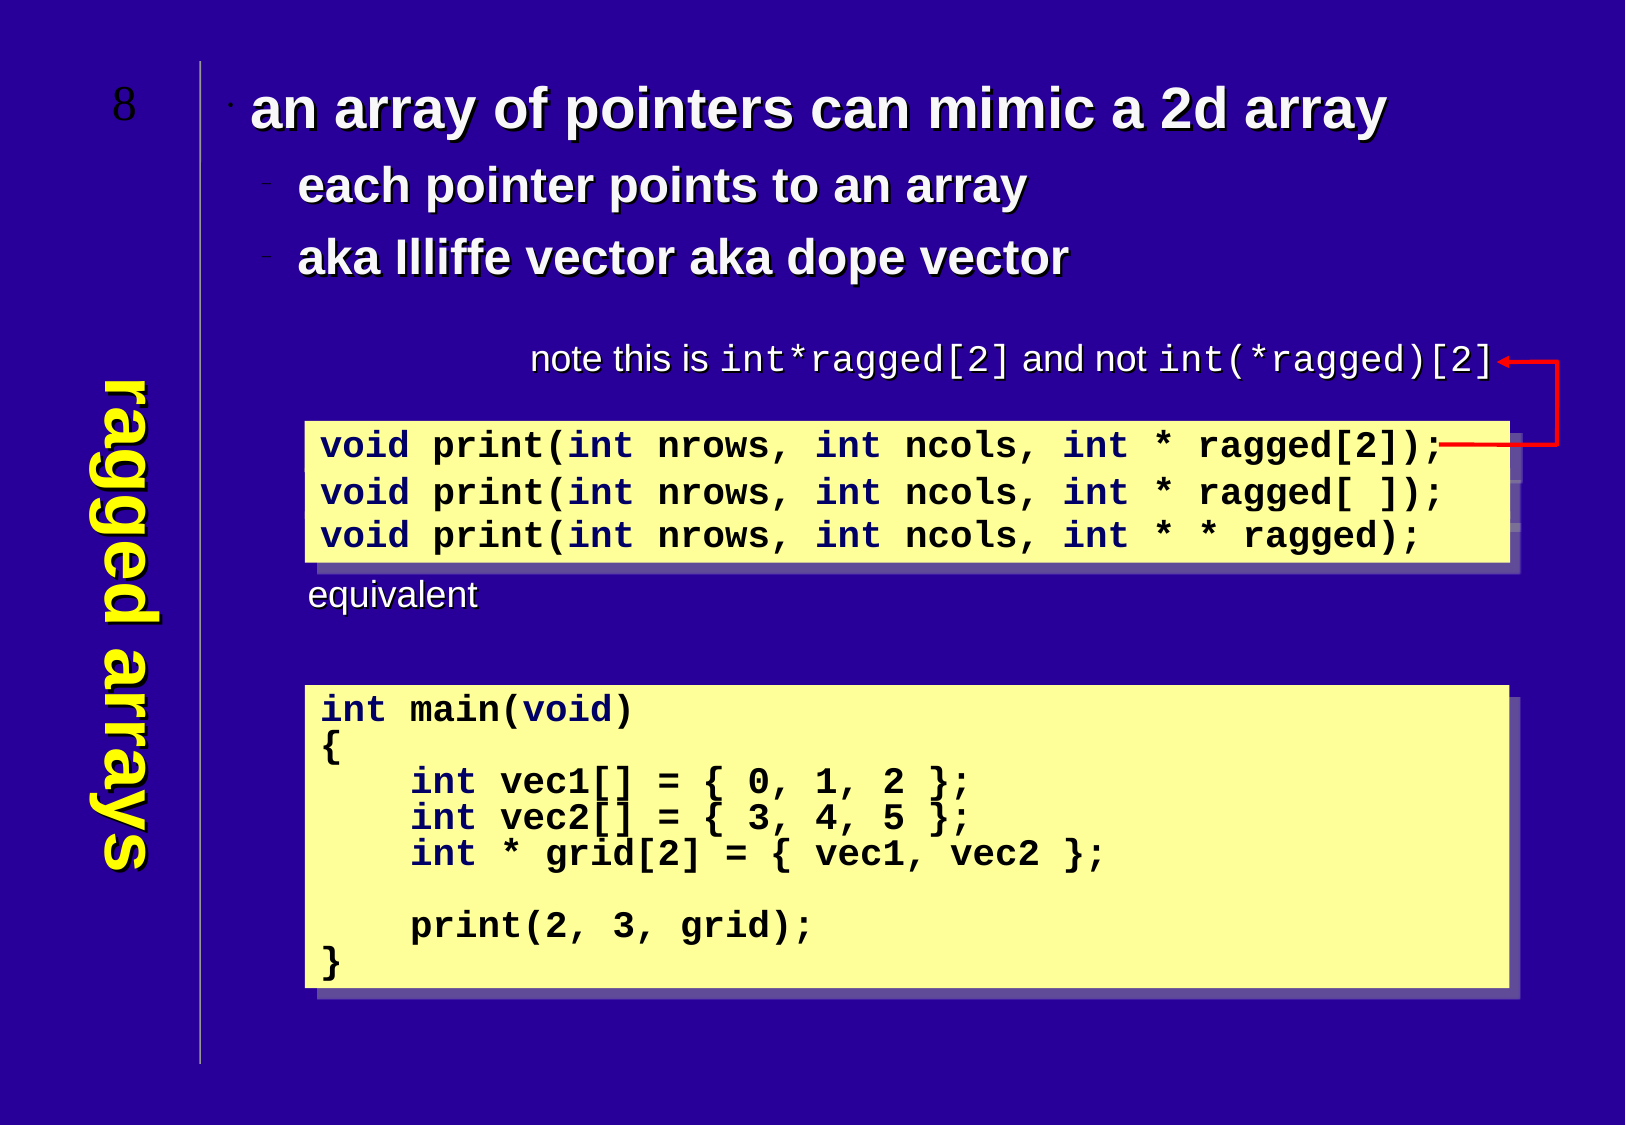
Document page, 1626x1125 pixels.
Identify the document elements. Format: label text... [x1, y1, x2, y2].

list an array of pointers can mimic a 2d array each pointer points to an array aka Illiffe vector aka dope vector [212, 62, 1550, 1063]
title ragged arrays [50, 187, 188, 1063]
